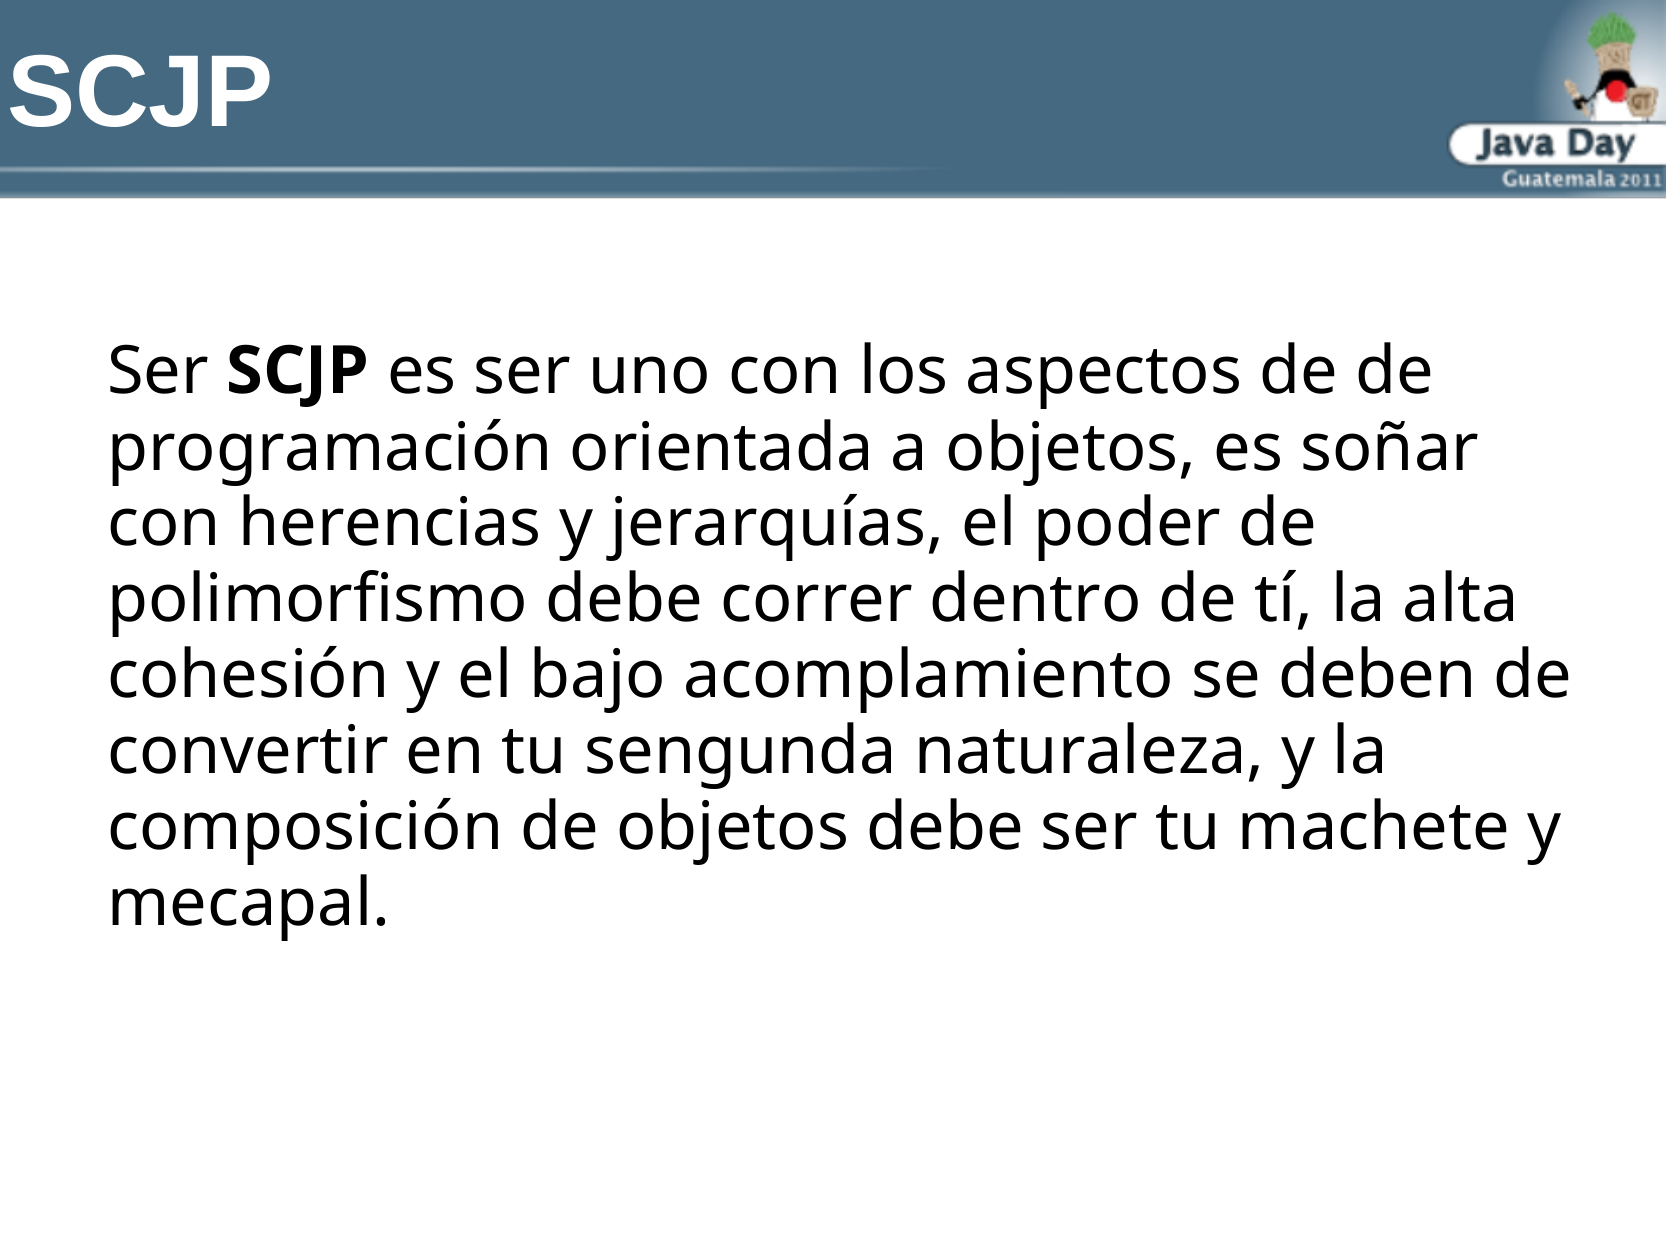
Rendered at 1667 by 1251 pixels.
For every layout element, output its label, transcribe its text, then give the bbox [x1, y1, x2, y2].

text_box SCJP [7, 33, 1502, 151]
text_box Ser SCJP es ser uno con los aspectos de de programación orientada a objetos, es soñar con herencias y jerarquías, el poder de polimorfismo debe correr dentro de tí, la alta cohesión y el bajo acomplamiento se deben de convertir en tu sengunda naturaleza, y la composición de objetos debe ser tu machete y mecapal. [107, 333, 1604, 941]
picture [0, 0, 1666, 200]
